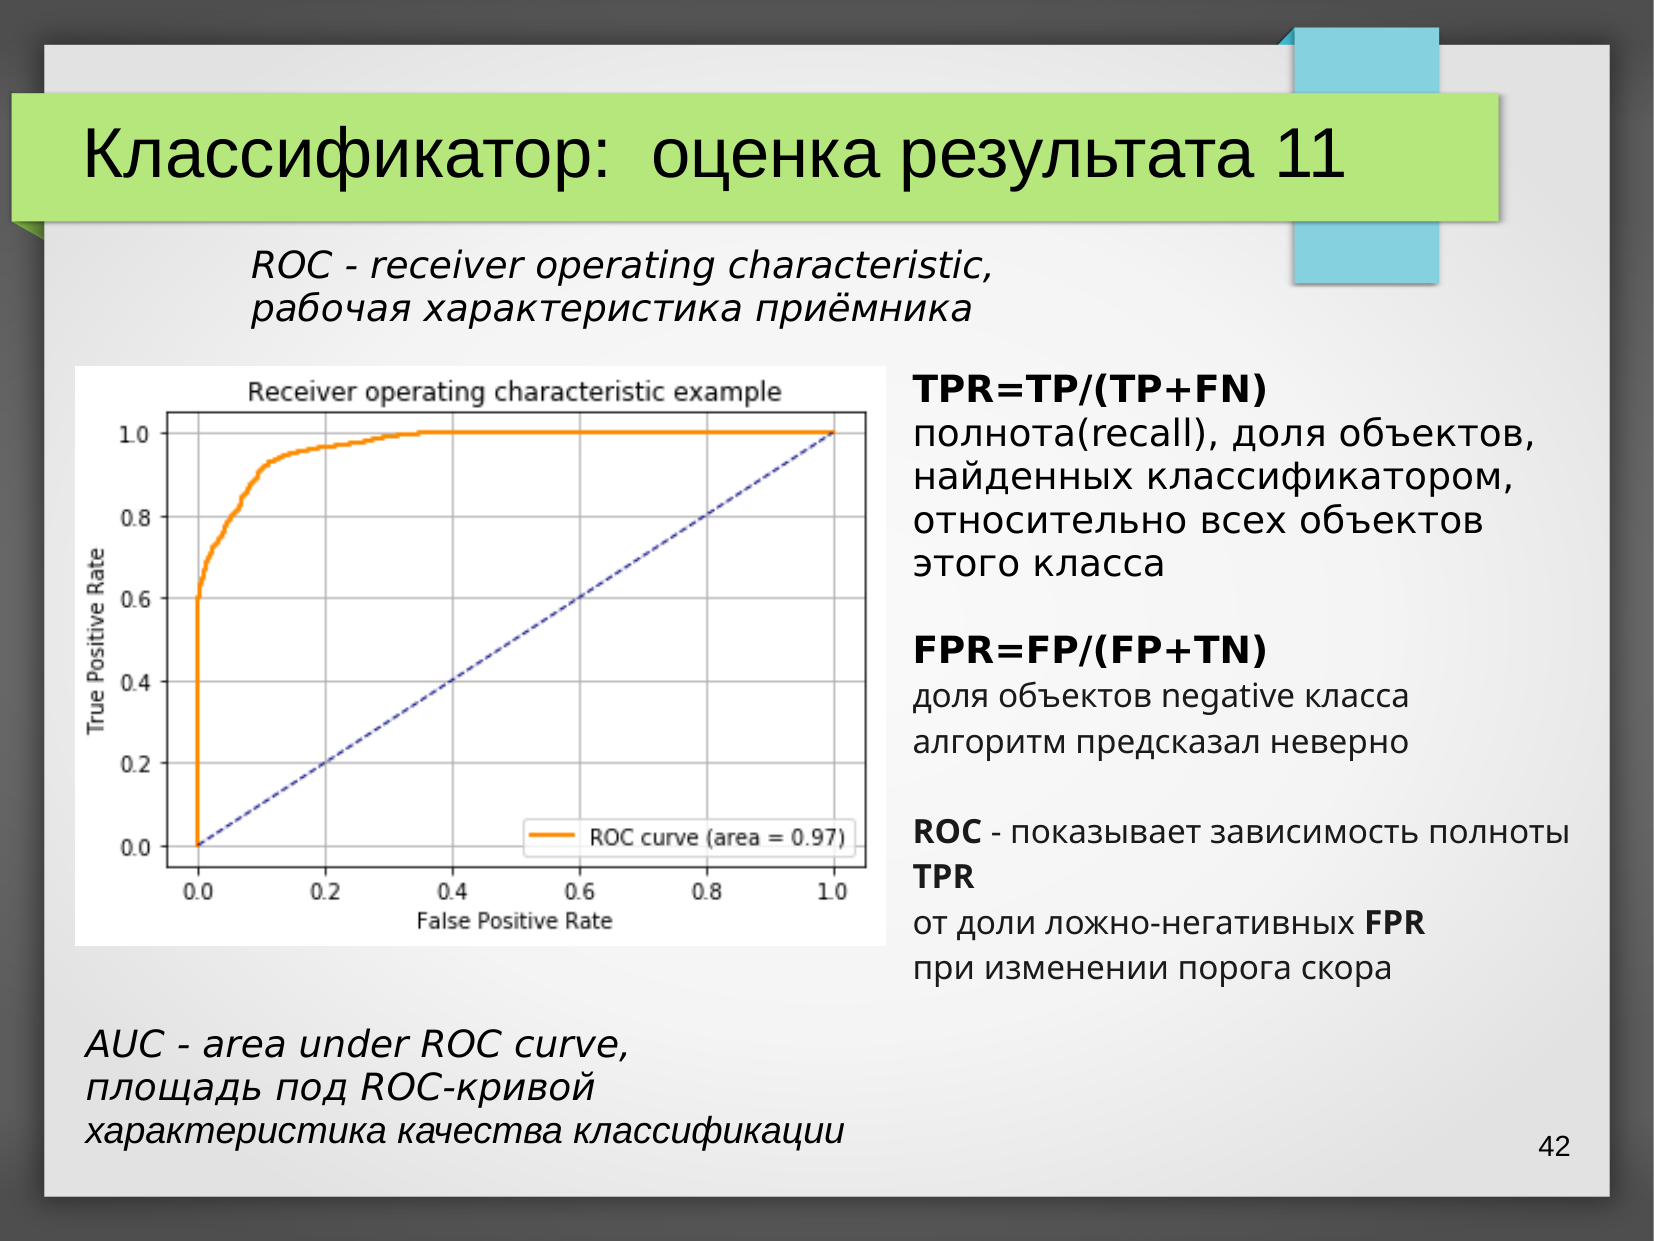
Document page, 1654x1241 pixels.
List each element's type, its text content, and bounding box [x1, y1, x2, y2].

title Классификатор: оценка результата 11 [82, 49, 1571, 257]
text_box AUC - area under ROC curve, площадь под ROC-кривой характеристика качества классификации [70, 1015, 886, 1170]
text_box ROC - receiver operating characteristic, рабочая характеристика приёмника [236, 236, 1087, 382]
text_box TPR=TP/(TP+FN) полнота(recall), доля объектов, найденных классификатором, относительно всех объектов этого класса FPR=FP/(FP+TN) доля объектов negative класса алгоритм предсказал неверно ROC - показывает зависимость полноты TPR от доли ложно-негативных FPR при изменении порога скора [897, 360, 1595, 955]
picture [0, 0, 1654, 1241]
